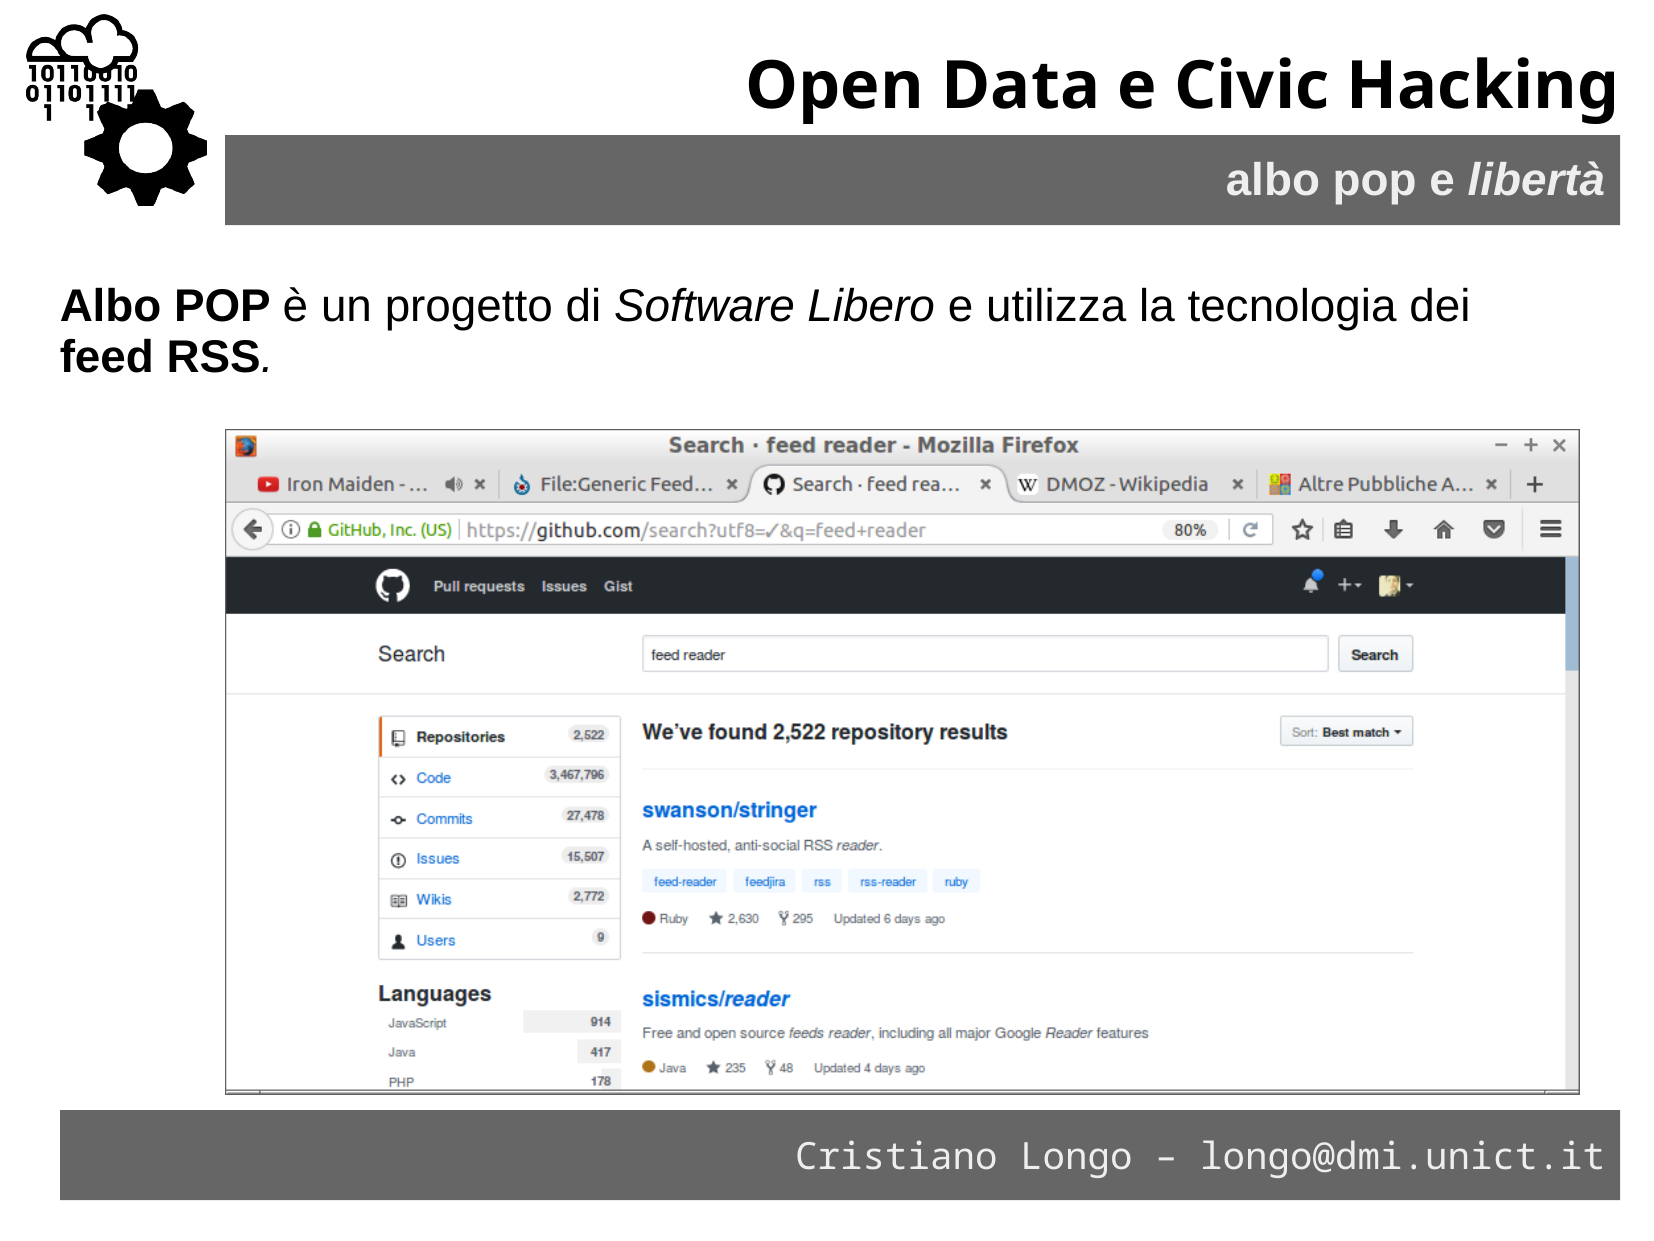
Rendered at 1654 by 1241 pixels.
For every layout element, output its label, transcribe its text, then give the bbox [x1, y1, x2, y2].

text_box Albo POP è un progetto di Software Libero e utilizza la tecnologia dei feed RSS. [45, 272, 1576, 391]
text_box albo pop e libertà [225, 135, 1621, 226]
text_box Cristiano Longo – longo@dmi.unict.it [60, 1110, 1621, 1201]
picture [26, 14, 207, 206]
picture [225, 429, 1580, 1096]
text_box Open Data e Civic Hacking [285, 30, 1636, 129]
